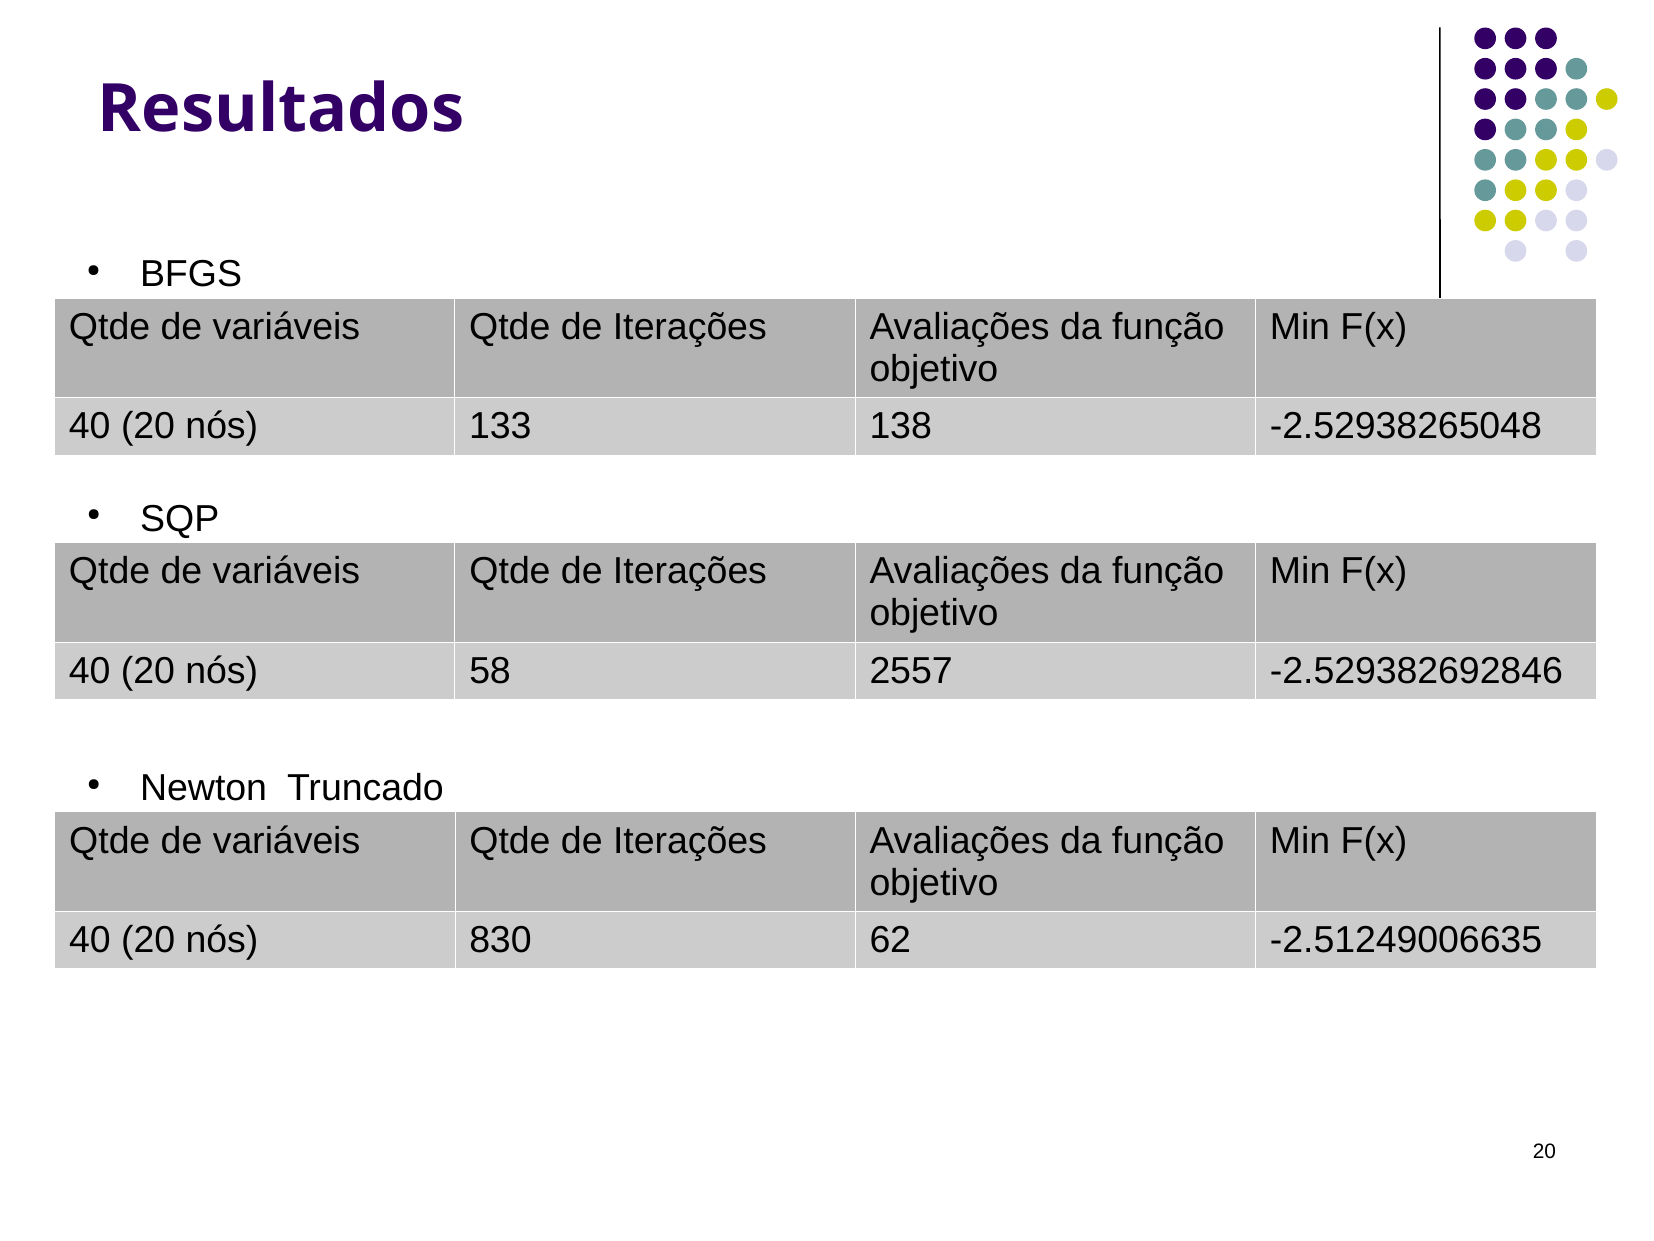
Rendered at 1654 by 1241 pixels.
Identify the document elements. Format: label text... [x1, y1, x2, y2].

table_cell -2.52938265048 [1256, 398, 1596, 455]
table_cell -2.529382692846 [1256, 643, 1596, 699]
table_header Qtde de variáveis [55, 299, 454, 397]
list SQP [54, 486, 289, 543]
table_cell 40 (20 nós) [55, 398, 454, 455]
table_header Qtde de Iterações [455, 543, 855, 642]
table_header Qtde de variáveis [55, 543, 454, 642]
list BFGS [54, 241, 289, 298]
table_cell 40 (20 nós) [55, 912, 455, 968]
title Resultados [82, 12, 1447, 153]
table_header Min F(x) [1256, 299, 1596, 397]
table_header Qtde de Iterações [456, 812, 855, 911]
table_cell 830 [456, 912, 855, 968]
table_cell 58 [455, 643, 855, 699]
table_cell -2.51249006635 [1256, 912, 1596, 968]
table_header Avaliações da função objetivo [856, 299, 1255, 397]
table_cell 2557 [856, 643, 1255, 699]
list Newton Truncado [54, 755, 484, 812]
table_cell 138 [856, 398, 1255, 455]
table_header Min F(x) [1256, 543, 1596, 642]
table_header Qtde de variáveis [55, 812, 455, 911]
table_header Avaliações da função objetivo [856, 812, 1255, 911]
table_header Avaliações da função objetivo [856, 543, 1255, 642]
table_header Min F(x) [1256, 812, 1596, 911]
table_cell 40 (20 nós) [55, 643, 454, 699]
table_cell 133 [455, 398, 855, 455]
slide_number <número> [1185, 1129, 1571, 1213]
table_header Qtde de Iterações [455, 299, 855, 397]
table_cell 62 [856, 912, 1255, 968]
